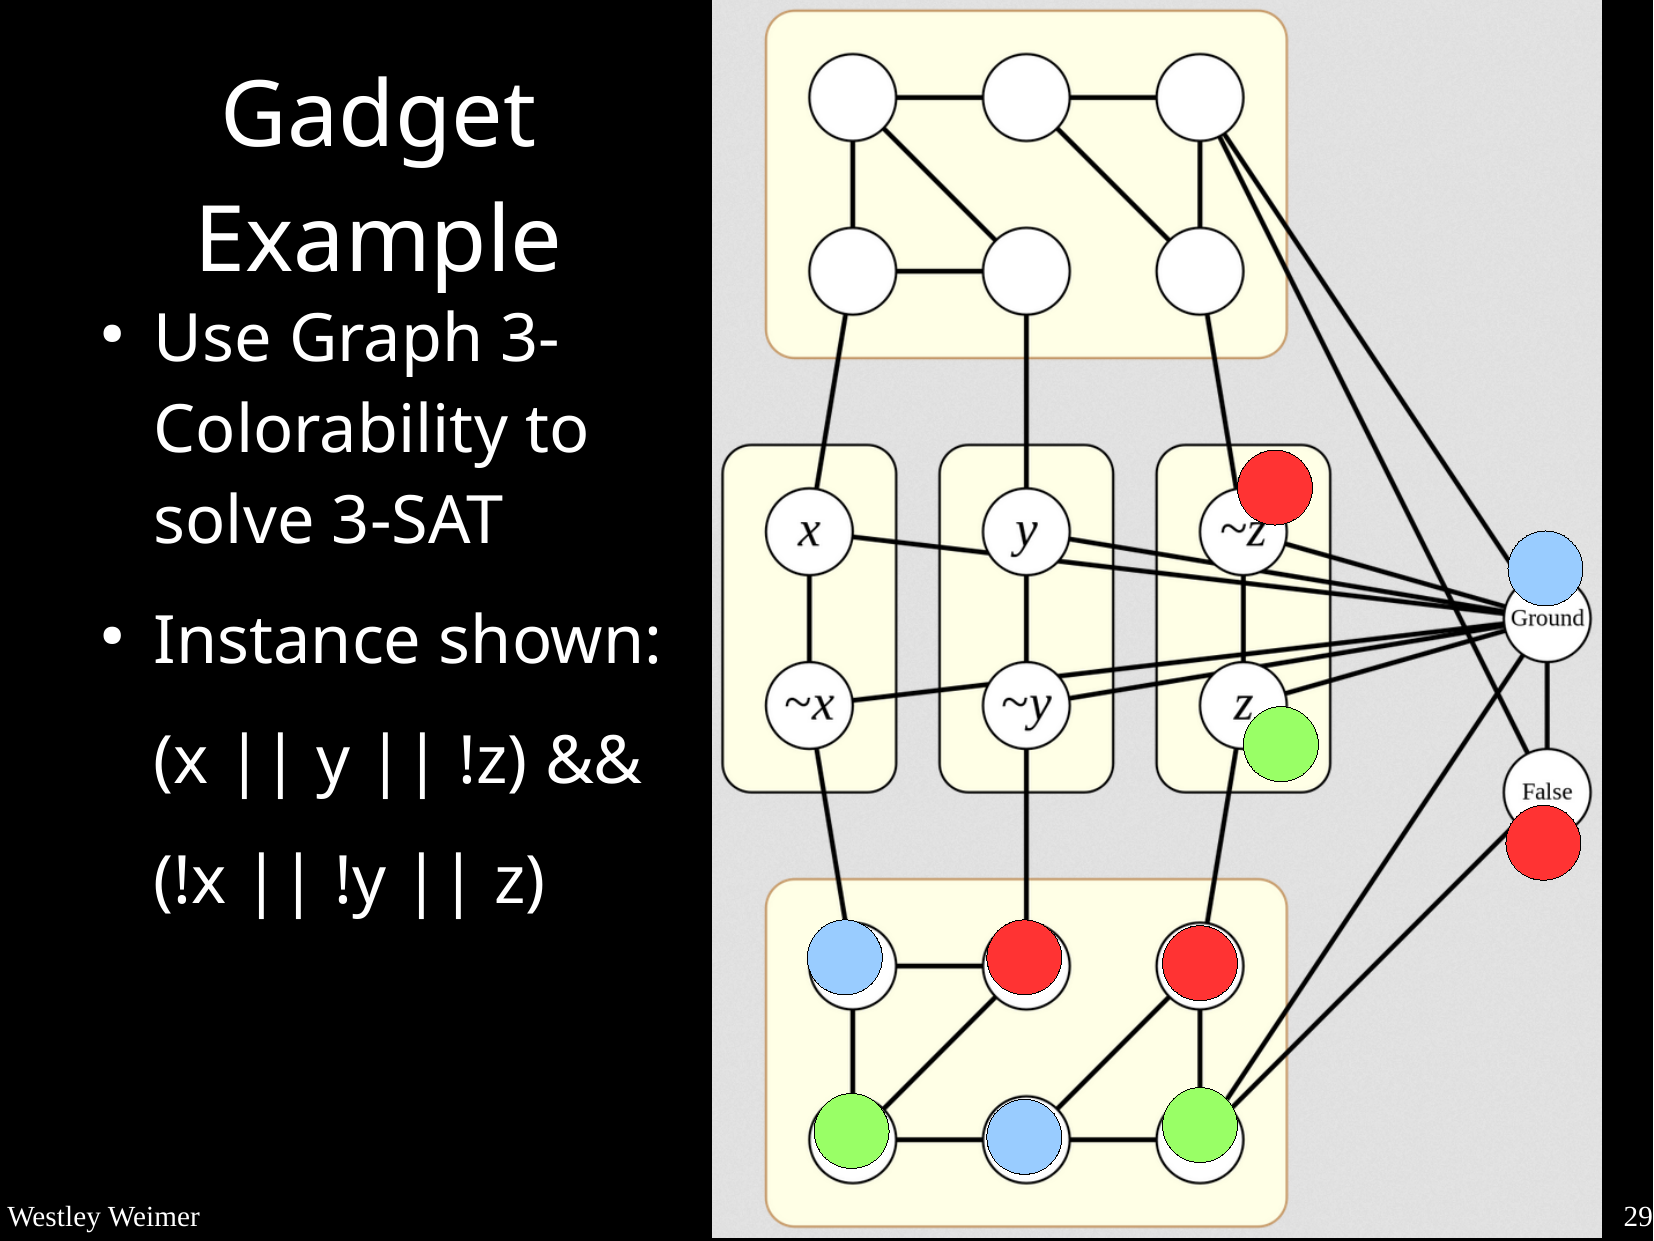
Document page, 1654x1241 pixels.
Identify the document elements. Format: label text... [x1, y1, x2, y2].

text_box [814, 1093, 890, 1169]
text_box [986, 1099, 1062, 1175]
text_box [986, 919, 1062, 995]
text_box [1162, 925, 1238, 1001]
list Use Graph 3-Colorability to solve 3-SAT Instance shown: (x || y || !z) && (!x || !y || z) [82, 290, 676, 1109]
text_box [1507, 530, 1583, 606]
title Gadget Example [82, 46, 676, 290]
text_box [807, 919, 883, 995]
text_box [1505, 805, 1581, 881]
text_box [1237, 450, 1313, 526]
picture [712, 0, 1602, 1238]
text_box [1162, 1087, 1238, 1163]
text_box [1243, 706, 1319, 782]
